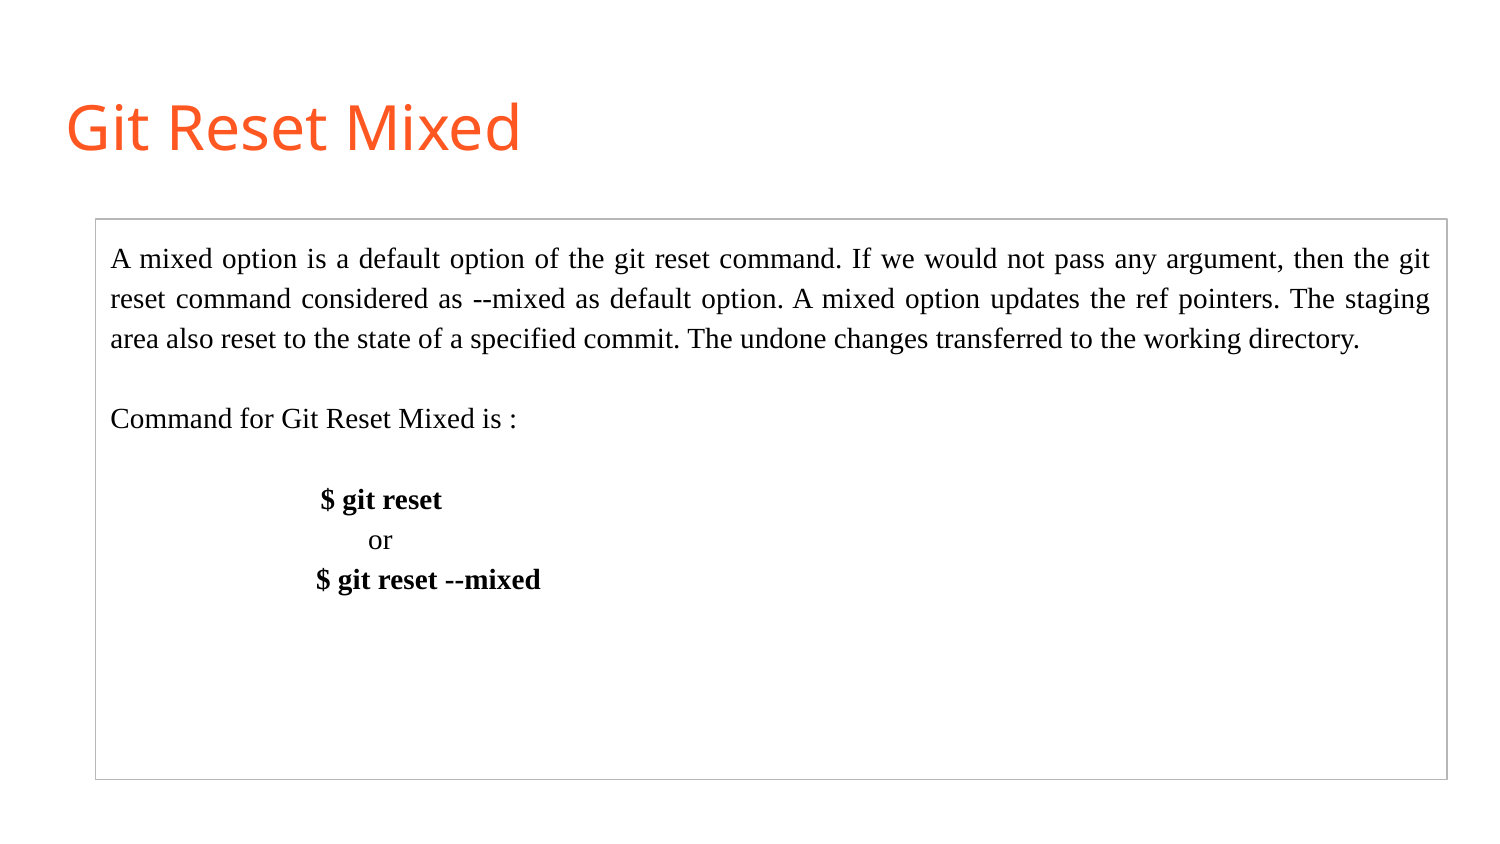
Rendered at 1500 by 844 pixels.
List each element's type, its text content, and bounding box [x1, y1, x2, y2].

text_box Git Reset Mixed [51, 72, 1449, 167]
text_box A mixed option is a default option of the git reset command. If we would not pass any argument, then the git reset command considered as --mixed as default option. A mixed option updates the ref pointers. The staging area also reset to the state of a specified commit. The undone changes transferred to the working directory. Command for Git Reset Mixed is : $ git reset or $ git reset --mixed [95, 219, 1447, 780]
